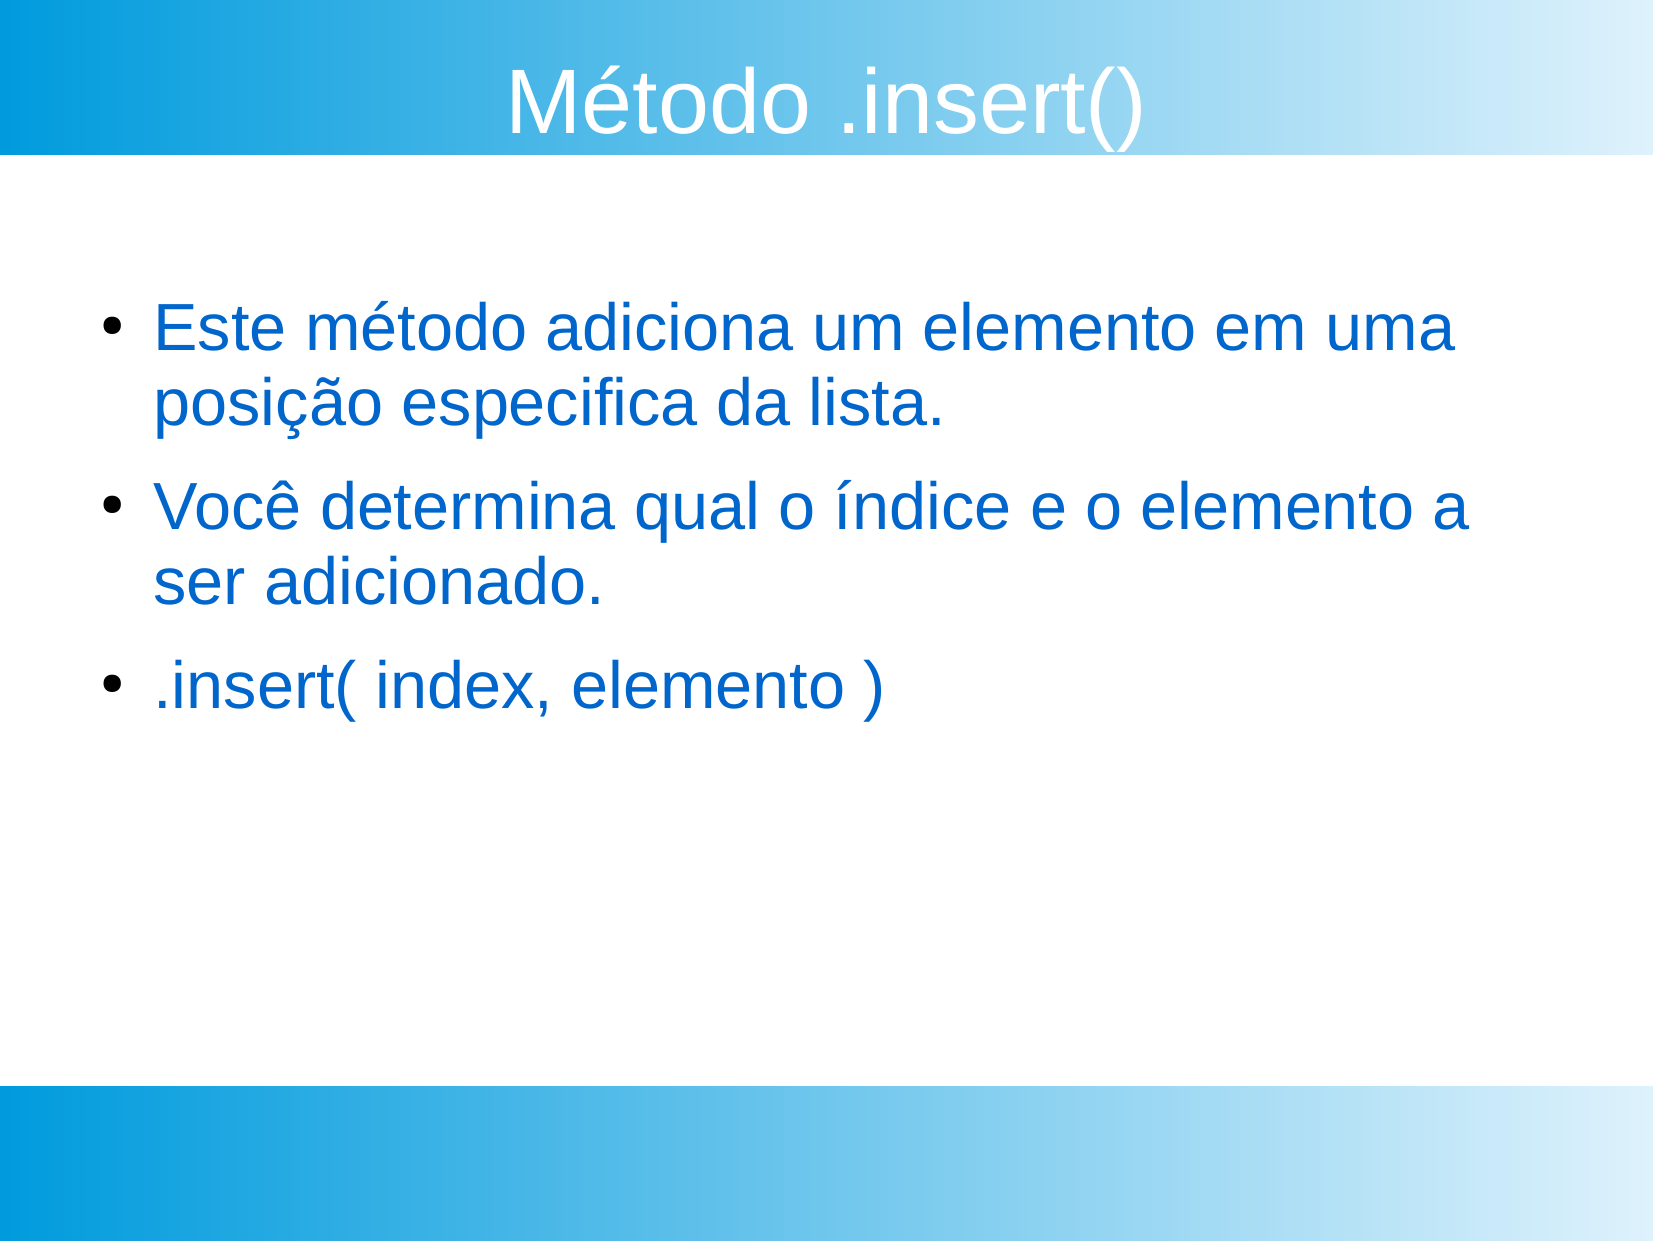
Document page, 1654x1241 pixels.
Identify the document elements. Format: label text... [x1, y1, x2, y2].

title Método .insert() [82, 49, 1571, 155]
list Este método adiciona um elemento em uma posição especifica da lista. Você determina qual o índice e o elemento a ser adicionado. .insert( index, elemento ) [82, 290, 1571, 1010]
